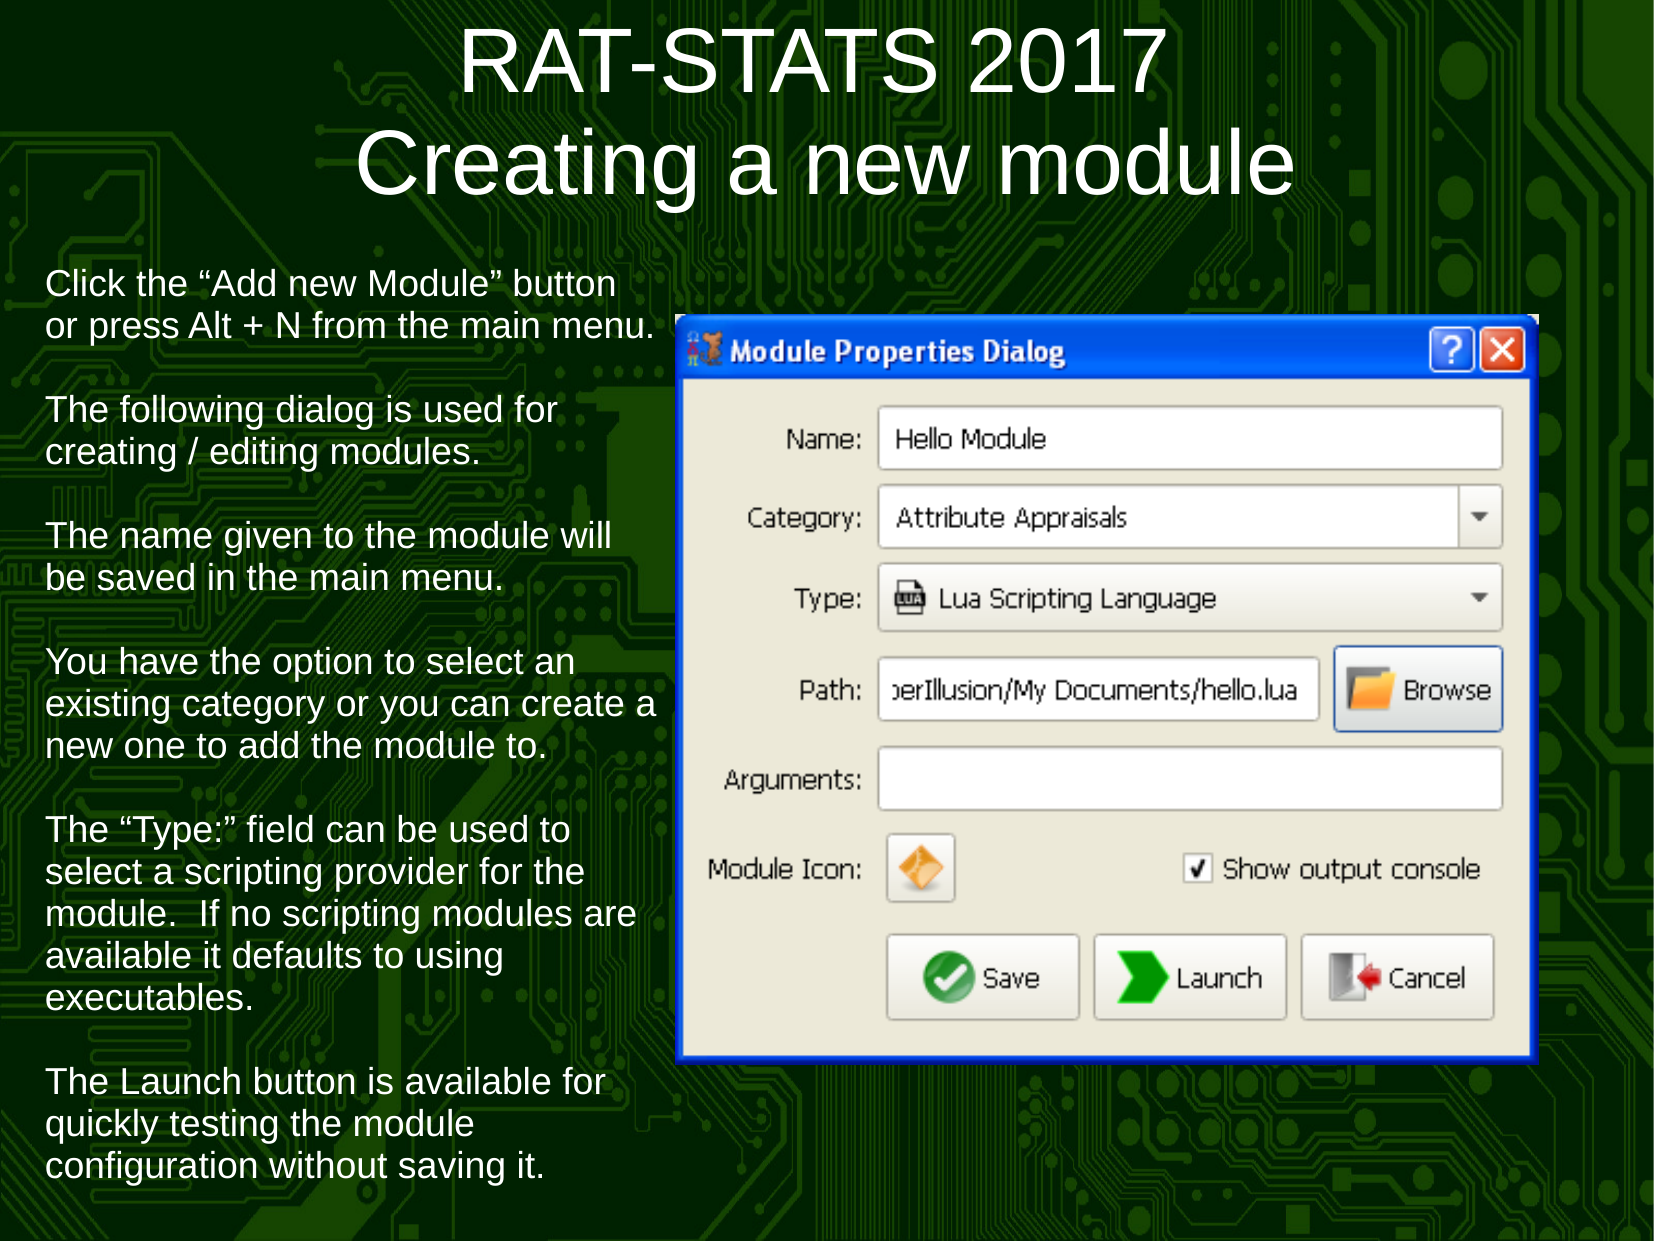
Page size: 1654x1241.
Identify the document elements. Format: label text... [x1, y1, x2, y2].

title RAT-STATS 2017 Creating a new module [82, 8, 1571, 216]
text_box Click the “Add new Module” button or press Alt + N from the main menu. The following dialog is used for creating / editing modules. The name given to the module will be saved in the main menu. You have the option to select an existing category or you can create a new one to add the module to. The “Type:” field can be used to select a scripting provider for the module. If no scripting modules are available it defaults to using executables. The Launch button is available for quickly testing the module configuration without saving it. [30, 255, 676, 1241]
picture [0, 0, 1654, 1241]
